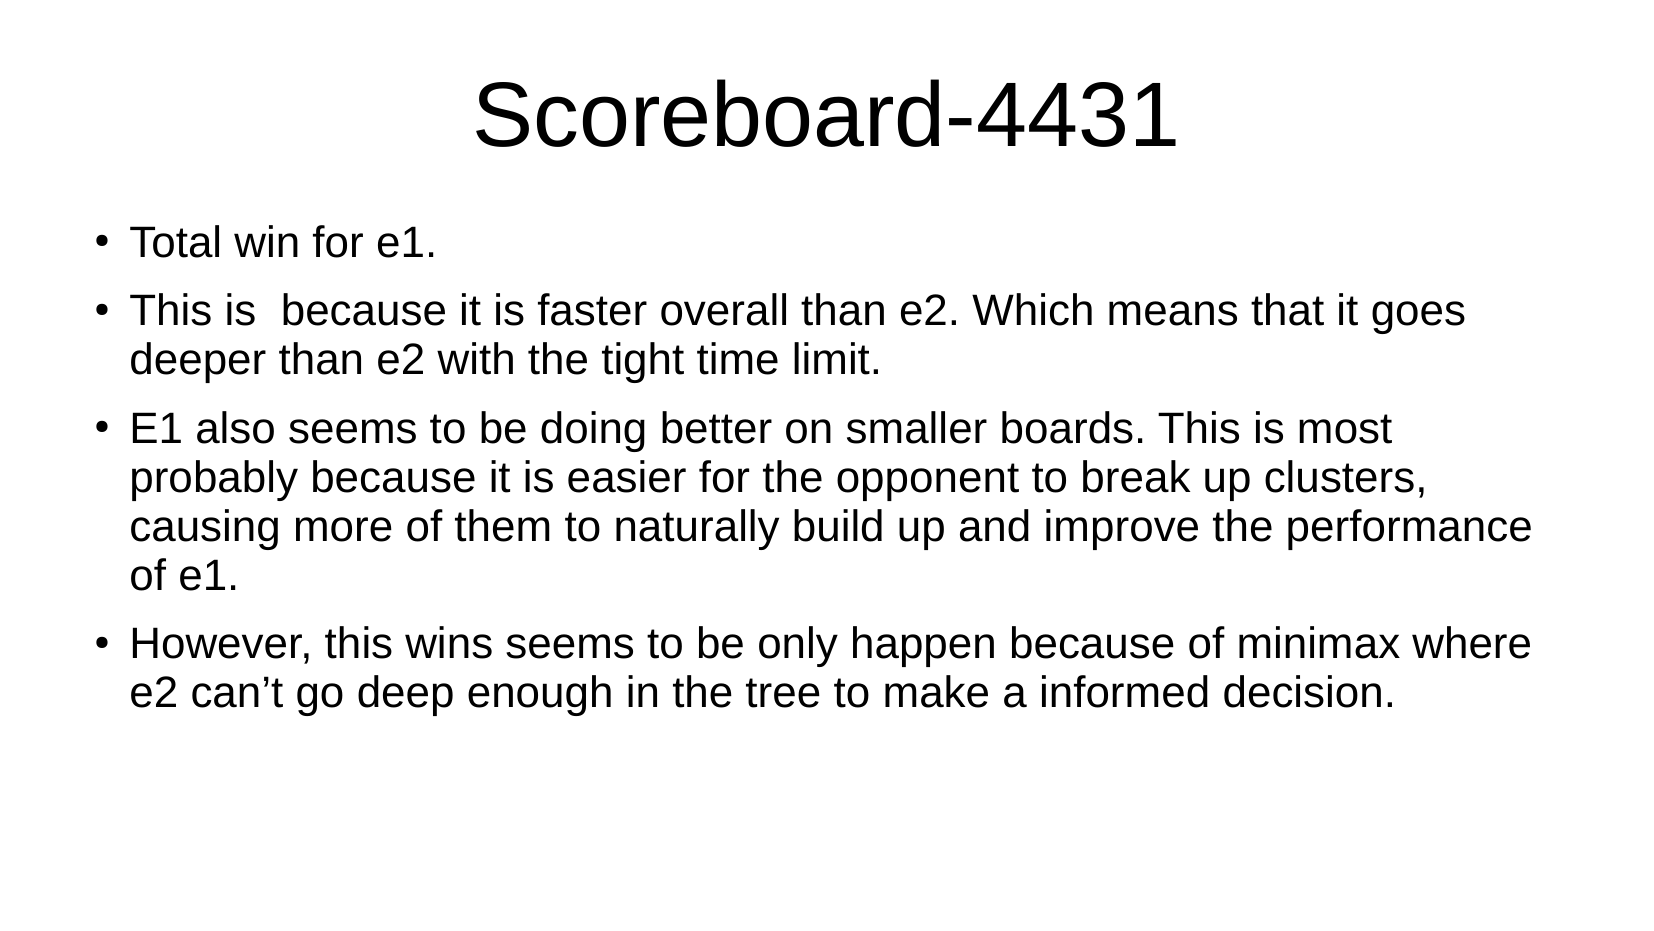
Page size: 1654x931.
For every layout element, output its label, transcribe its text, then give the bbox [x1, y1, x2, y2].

title Scoreboard-4431 [82, 37, 1571, 193]
list Total win for e1. This is because it is faster overall than e2. Which means that it goes deeper than e2 with the tight time limit. E1 also seems to be doing better on smaller boards. This is most probably because it is easier for the opponent to break up clusters, causing more of them to naturally build up and improve the performance of e1. However, this wins seems to be only happen because of minimax where e2 can’t go deep enough in the tree to make a informed decision. [82, 217, 1571, 758]
